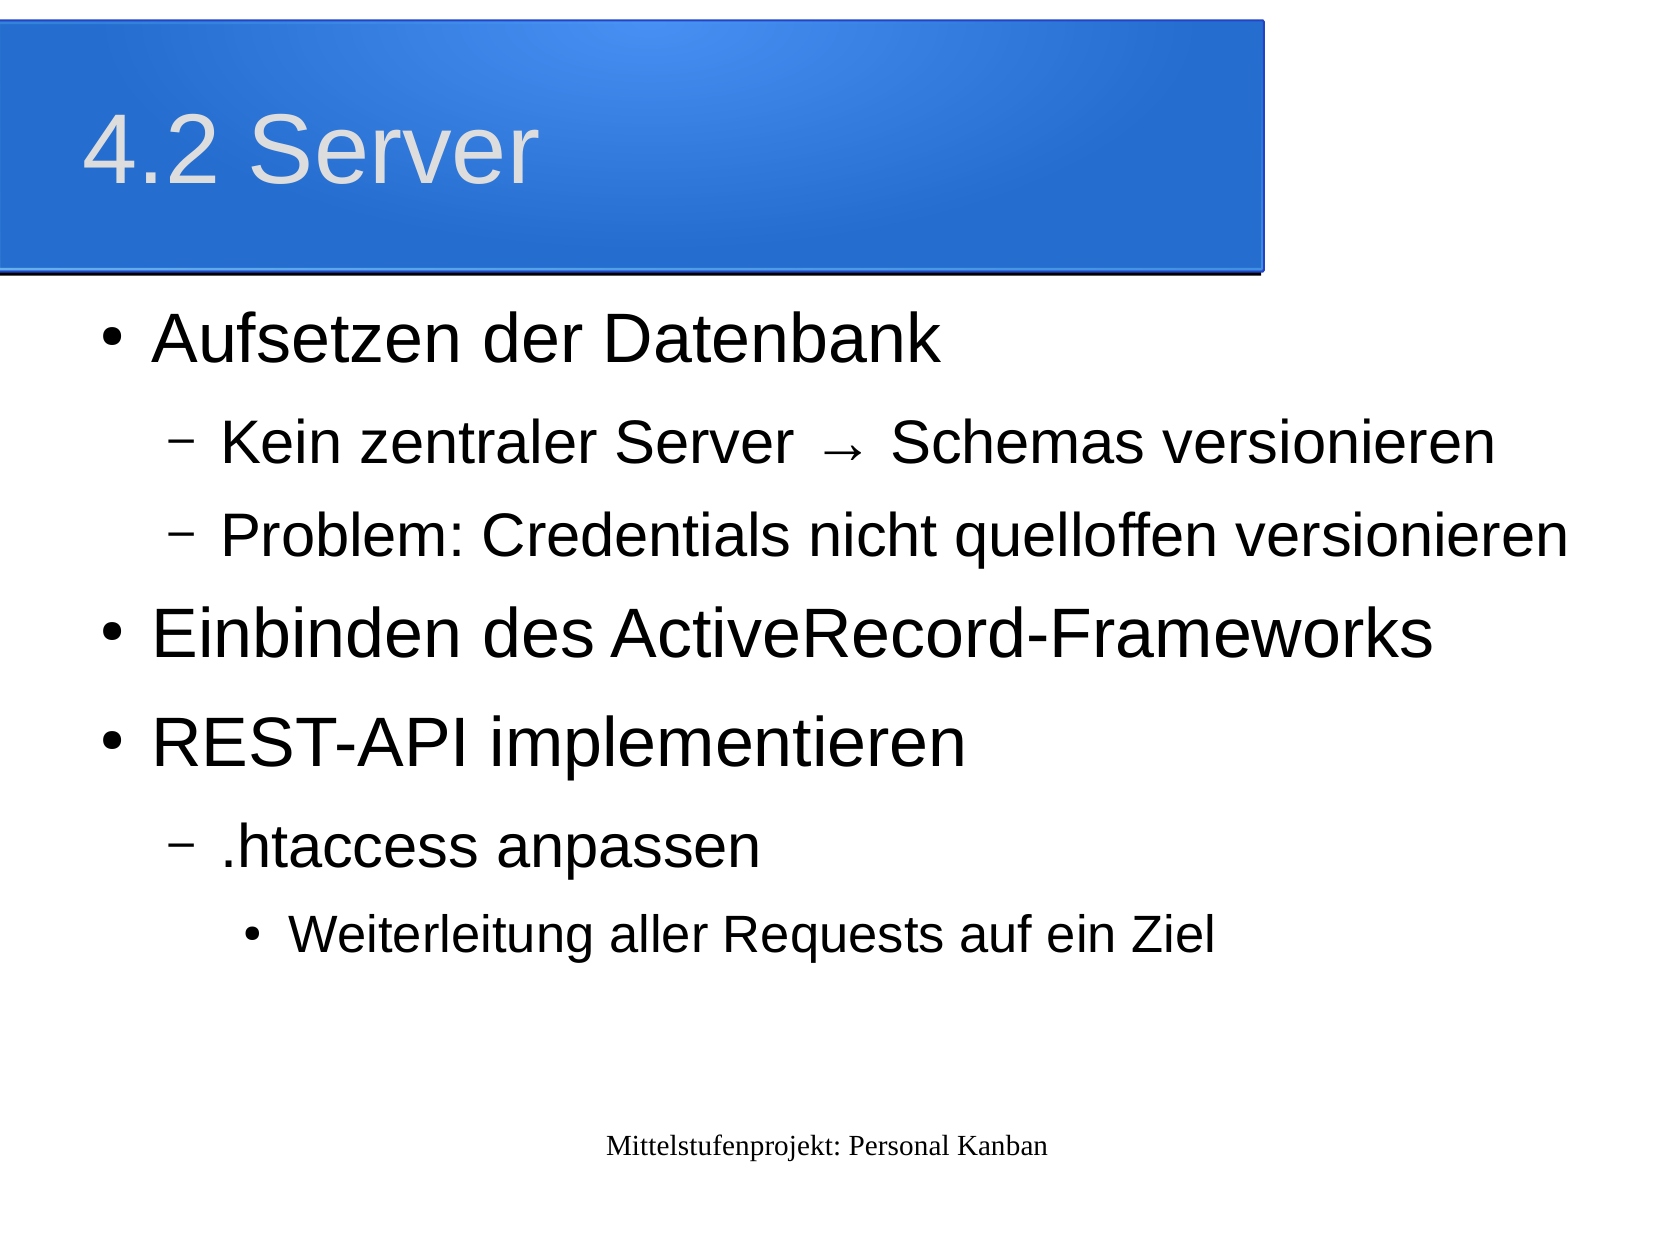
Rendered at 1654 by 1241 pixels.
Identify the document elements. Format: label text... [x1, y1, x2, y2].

list Aufsetzen der Datenbank Kein zentraler Server → Schemas versionieren Problem: Credentials nicht quelloffen versionieren Einbinden des ActiveRecord-Frameworks REST-API implementieren .htaccess anpassen Weiterleitung aller Requests auf ein Ziel [82, 299, 1571, 1019]
title 4.2 Server [82, 47, 1235, 252]
